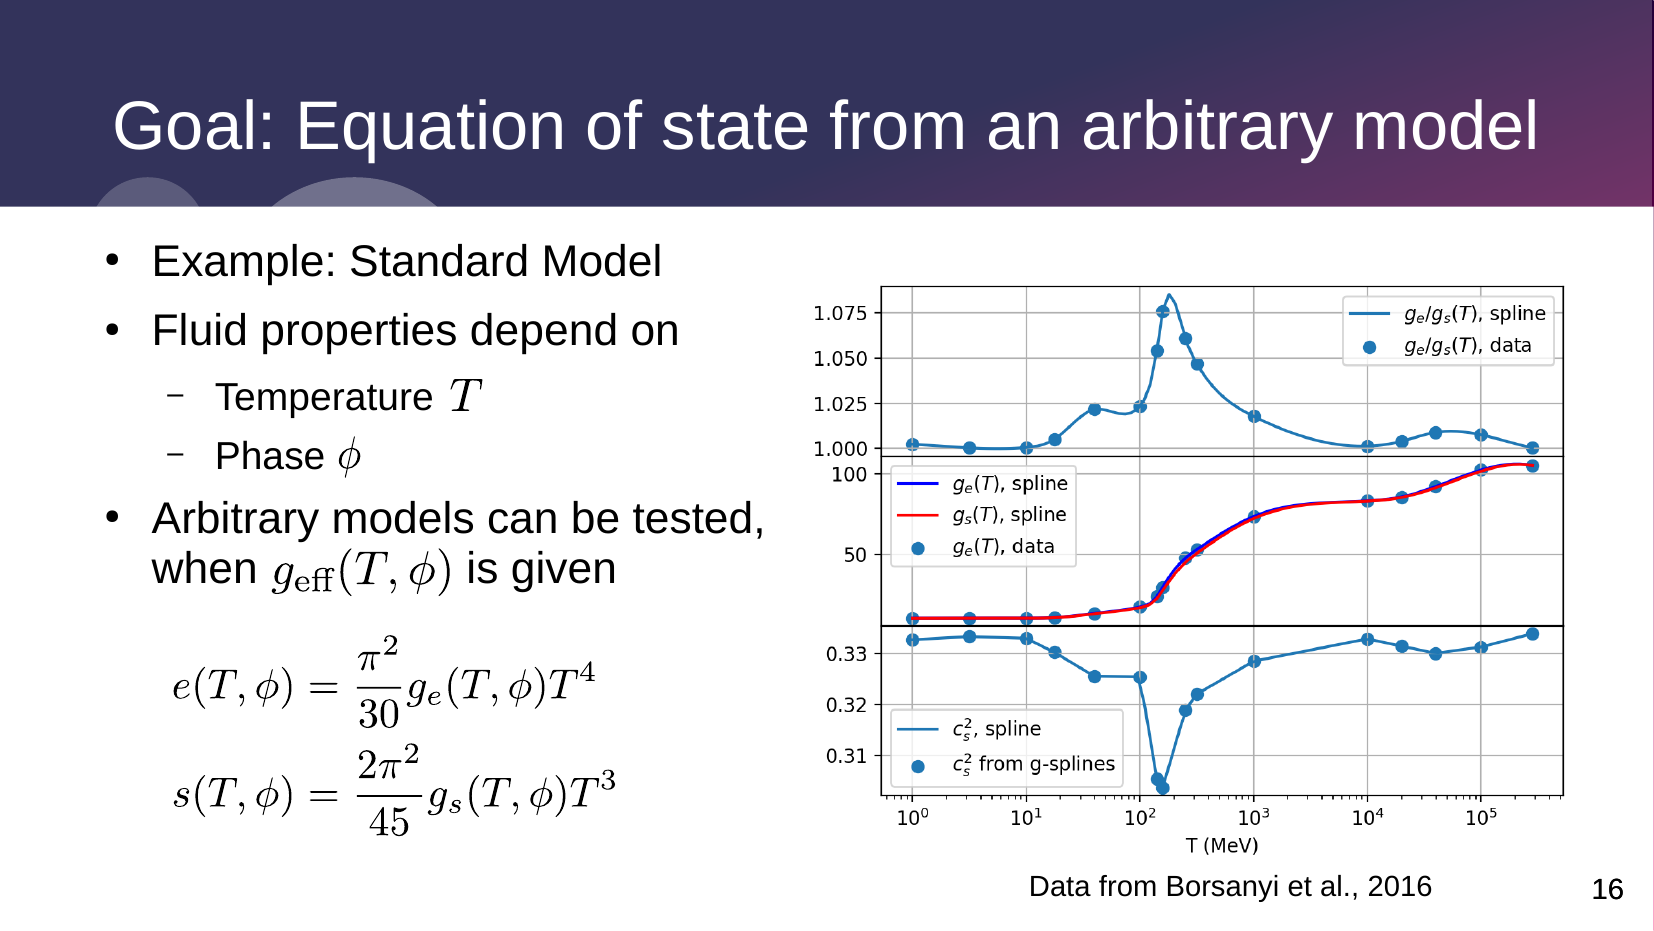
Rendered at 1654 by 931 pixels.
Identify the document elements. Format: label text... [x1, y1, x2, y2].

picture [269, 546, 452, 598]
picture [449, 379, 483, 411]
text_box Data from Borsanyi et al., 2016 [1014, 862, 1451, 910]
picture [336, 436, 361, 478]
list Example: Standard Model Fluid properties depend on Temperature Phase Arbitrary models can be tested, when is given [88, 236, 771, 651]
title Goal: Equation of state from an arbitrary model [88, 44, 1565, 207]
picture [771, 207, 1651, 868]
picture [169, 633, 617, 838]
